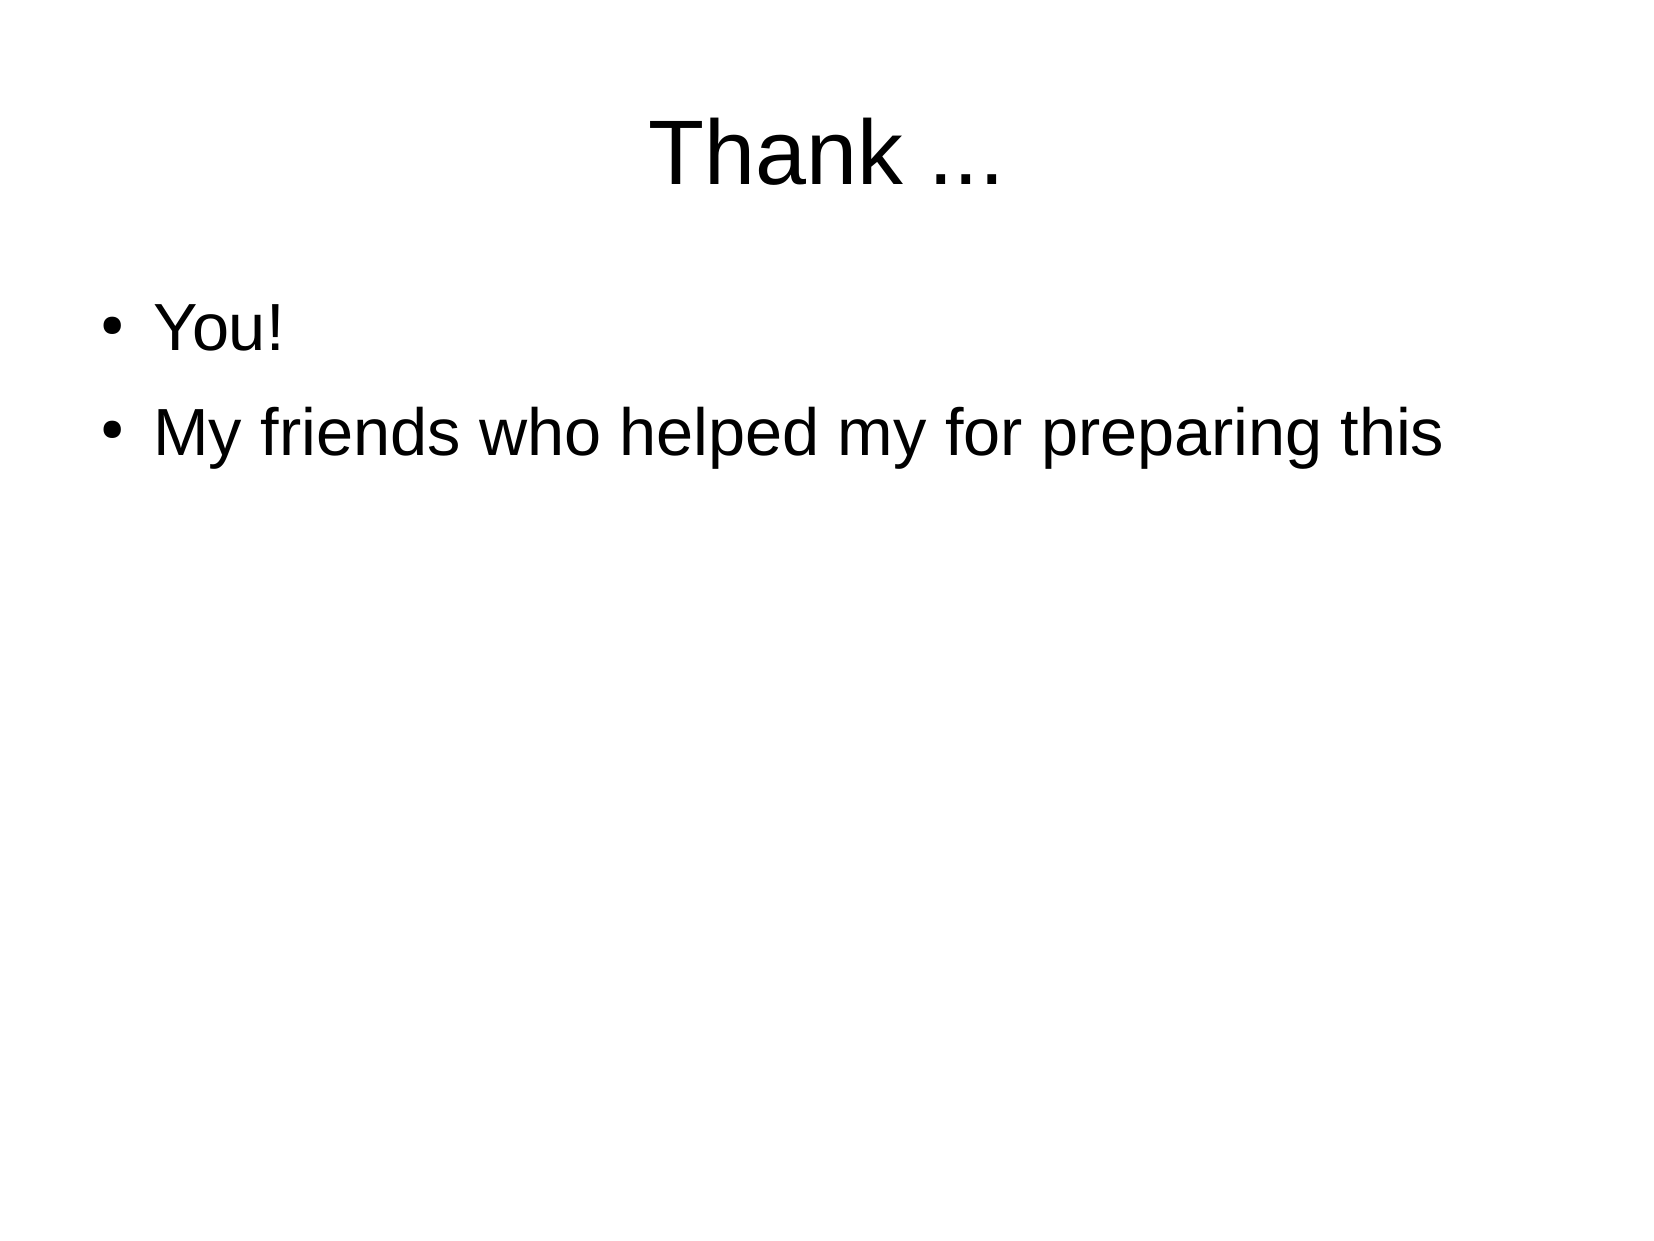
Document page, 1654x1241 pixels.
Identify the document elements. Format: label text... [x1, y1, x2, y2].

list You! My friends who helped my for preparing this [82, 290, 1571, 1010]
title Thank ... [82, 49, 1571, 257]
